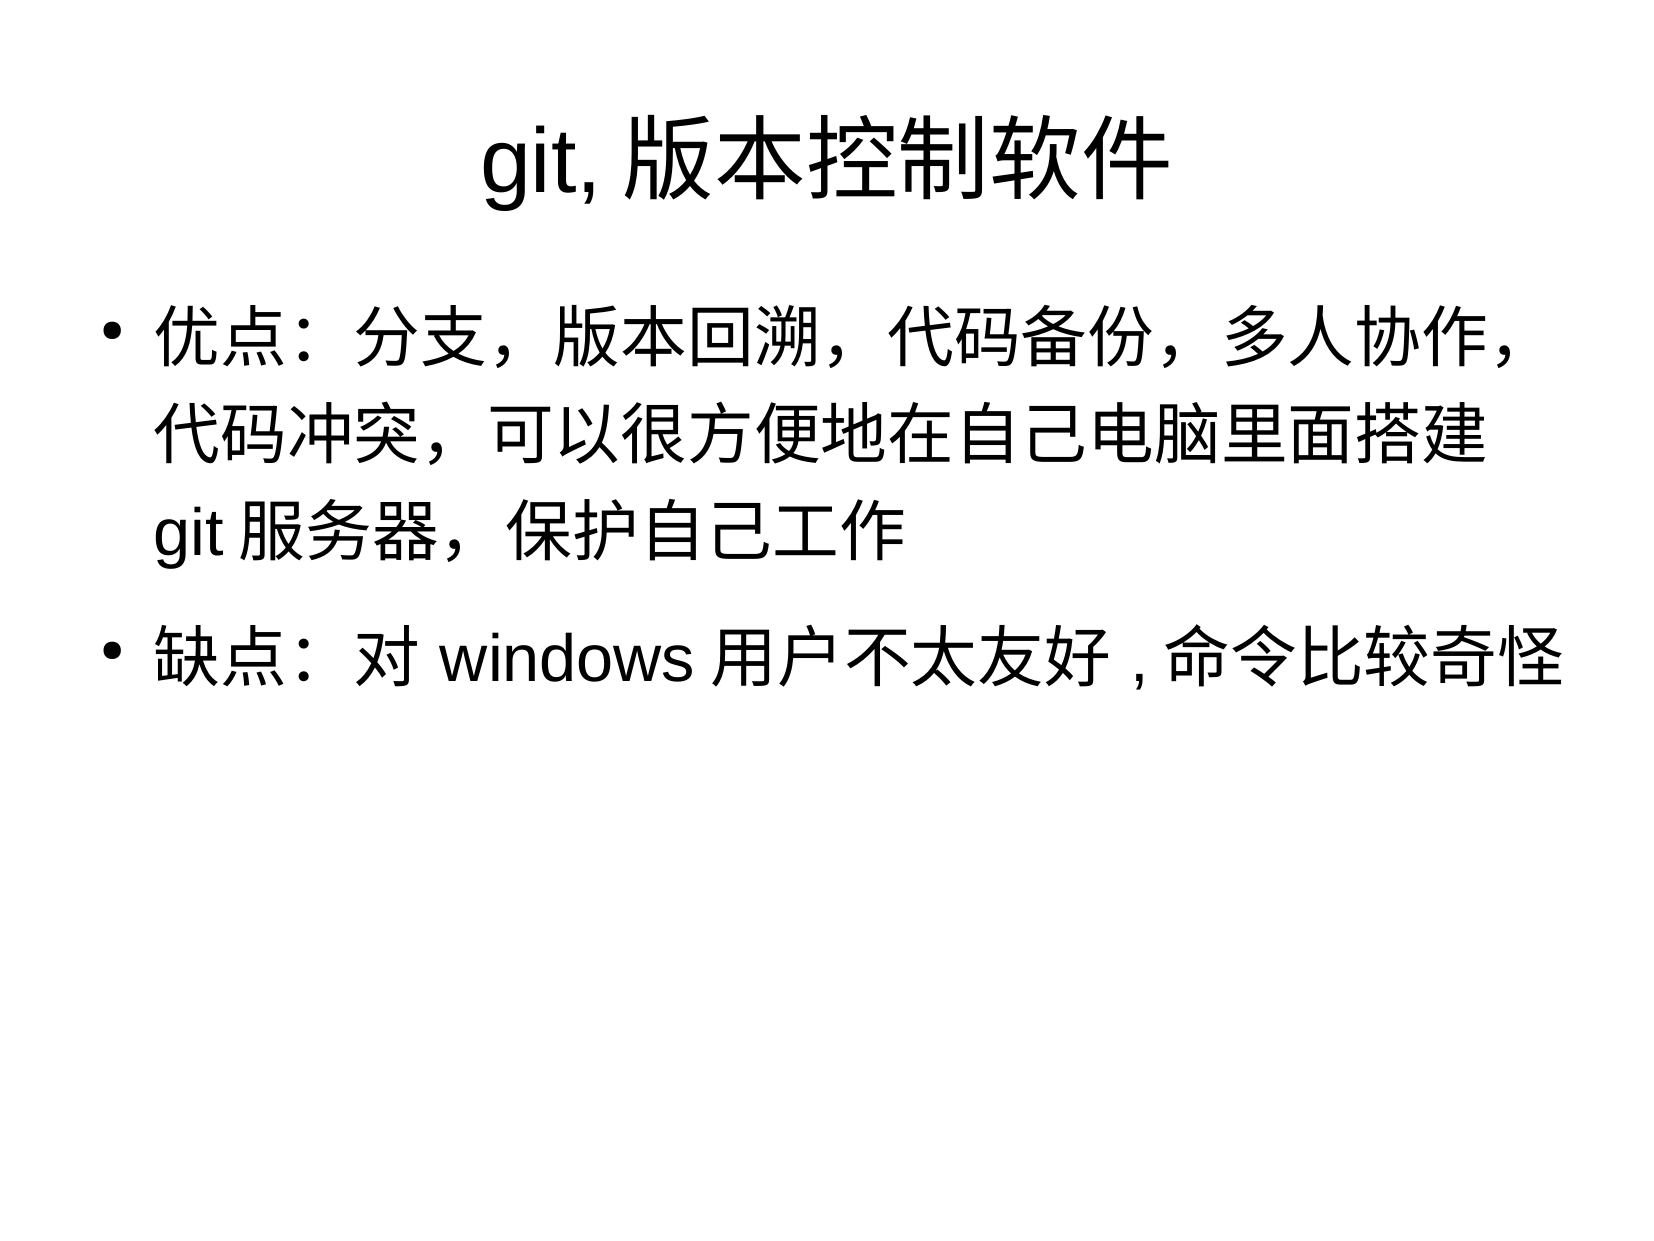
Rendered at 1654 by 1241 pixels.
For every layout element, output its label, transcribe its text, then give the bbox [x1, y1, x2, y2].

list 优点：分支，版本回溯，代码备份，多人协作，代码冲突，可以很方便地在自己电脑里面搭建git服务器，保护自己工作 缺点：对windows用户不太友好,命令比较奇怪 [82, 284, 1571, 1004]
title git,版本控制软件 [82, 49, 1571, 257]
